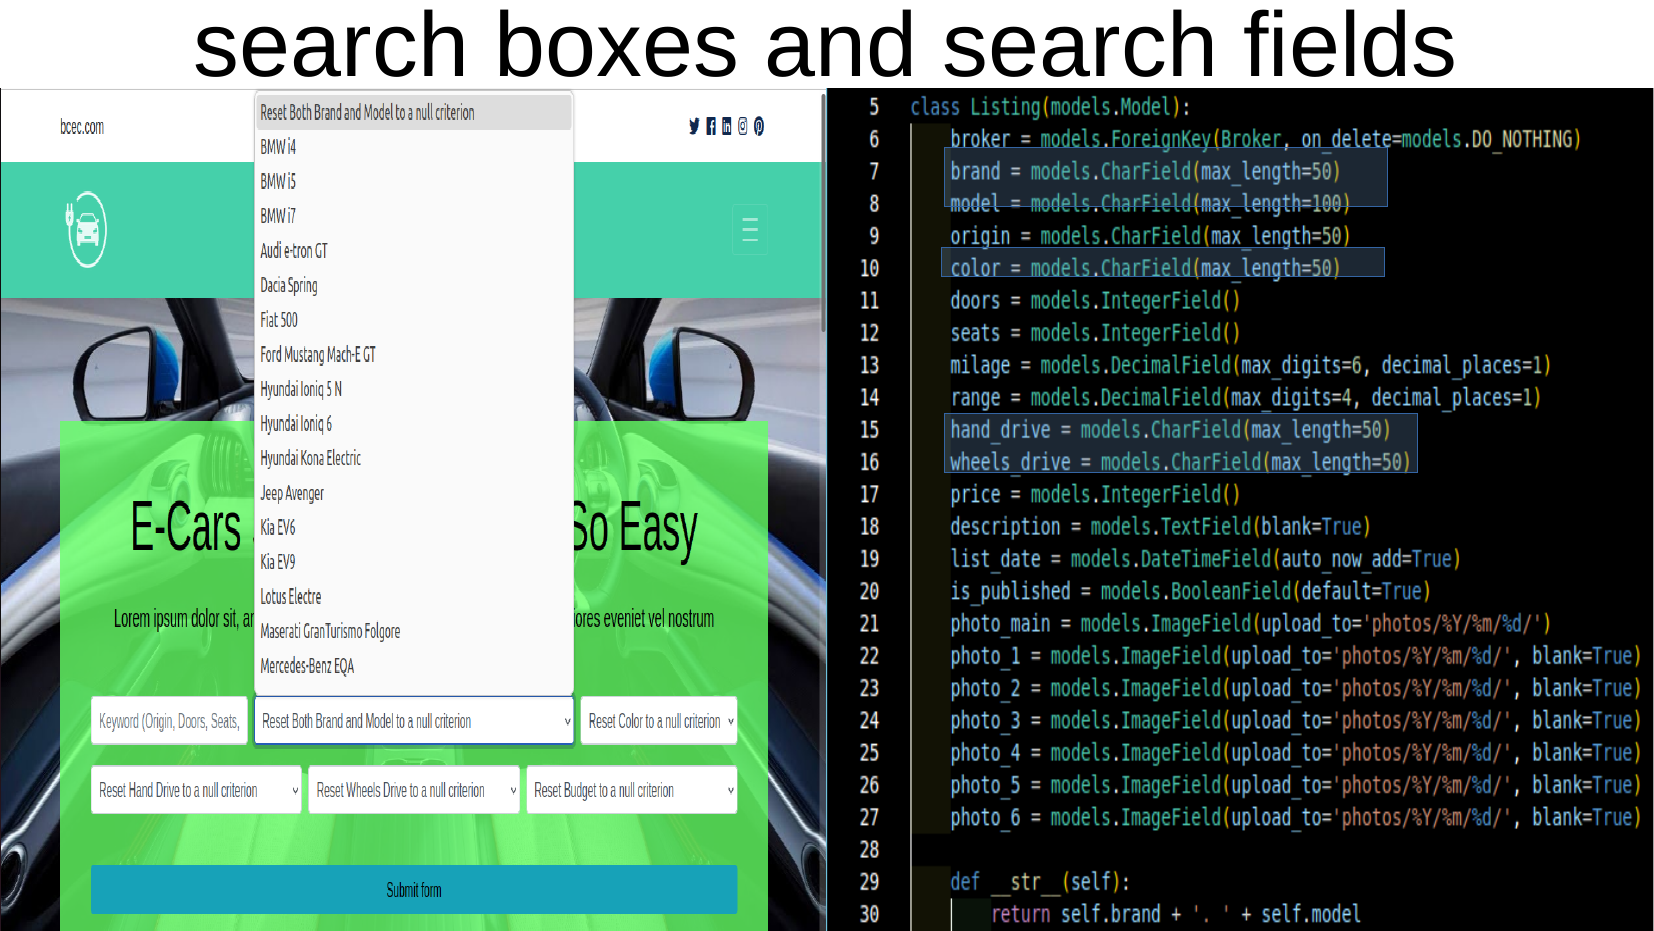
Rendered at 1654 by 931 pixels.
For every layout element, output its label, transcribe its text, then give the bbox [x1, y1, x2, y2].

text_box [944, 147, 1388, 207]
picture [0, 88, 1654, 931]
title search boxes and search fields [82, 0, 1571, 88]
text_box [941, 247, 1385, 277]
text_box [944, 413, 1418, 473]
